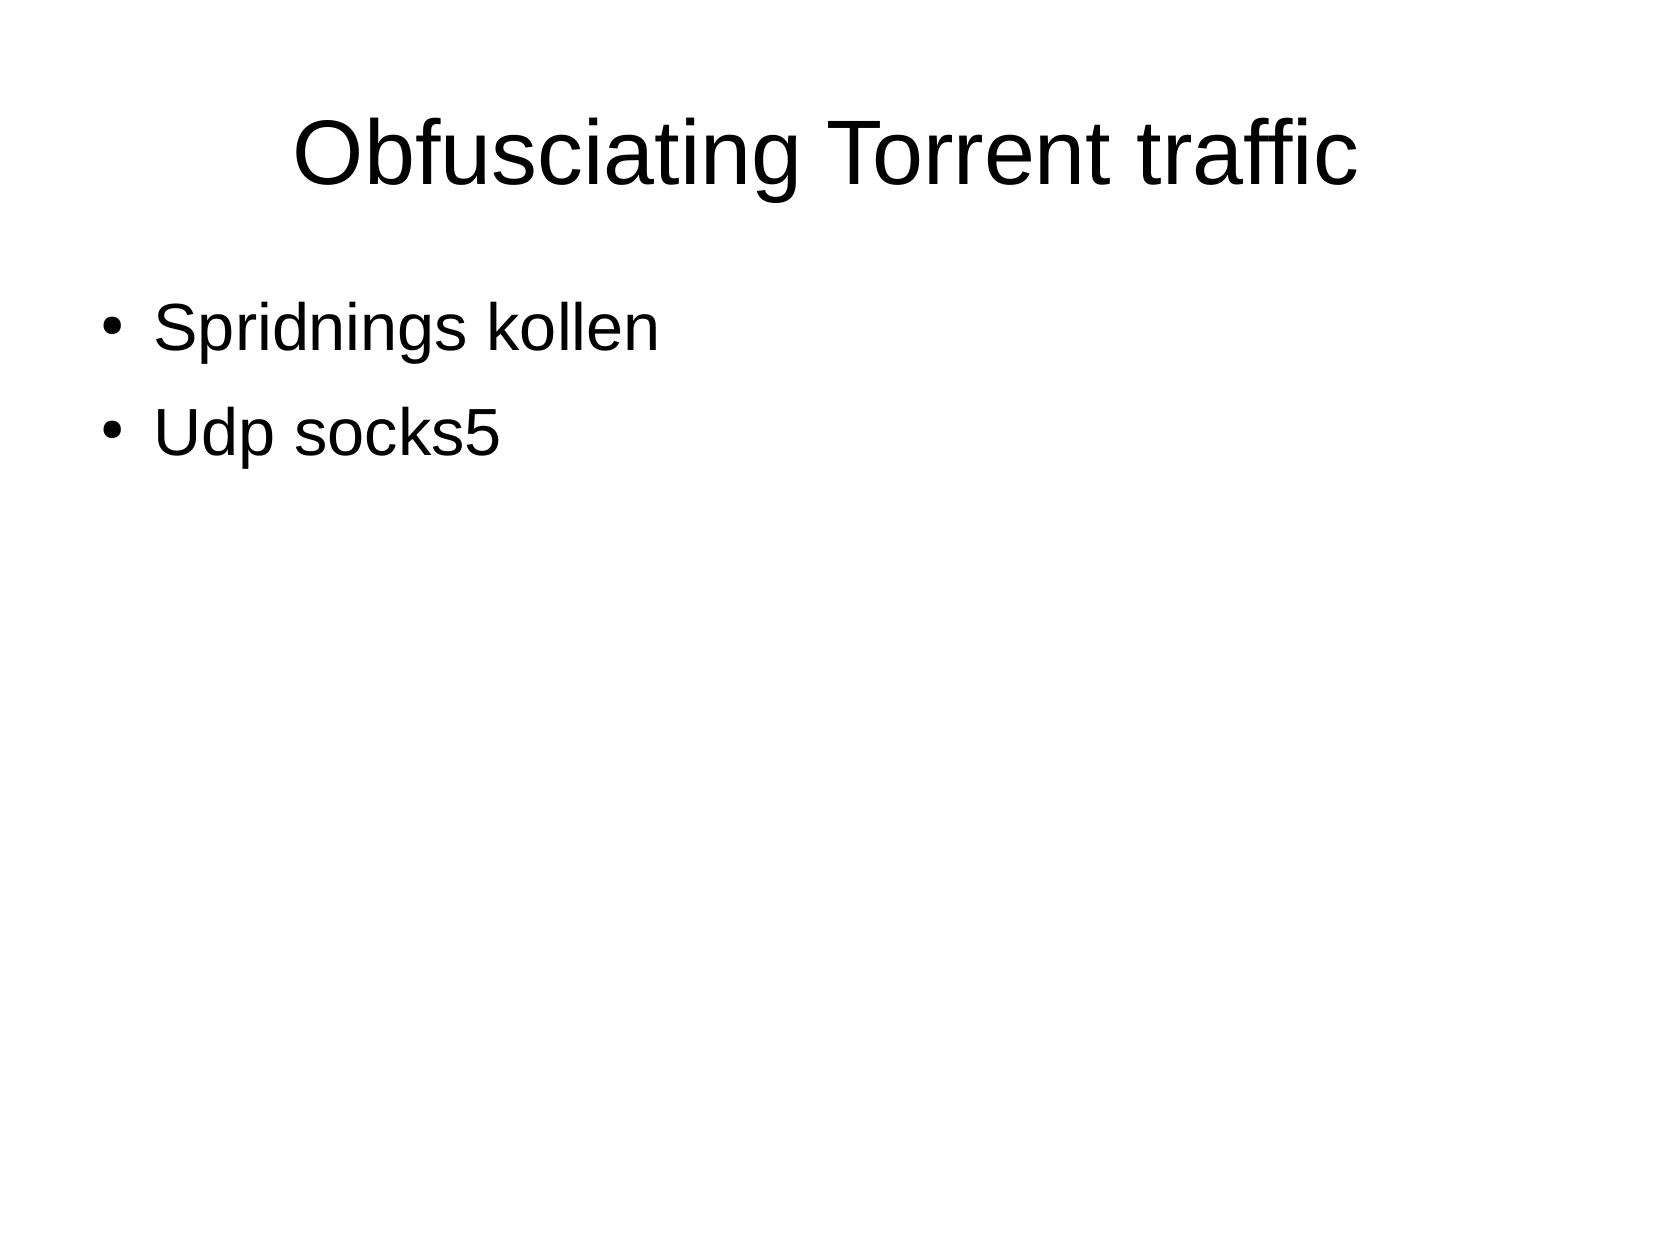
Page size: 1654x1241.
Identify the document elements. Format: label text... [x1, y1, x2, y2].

title Obfusciating Torrent traffic [82, 49, 1571, 257]
list Spridnings kollen Udp socks5 [82, 290, 1571, 1010]
